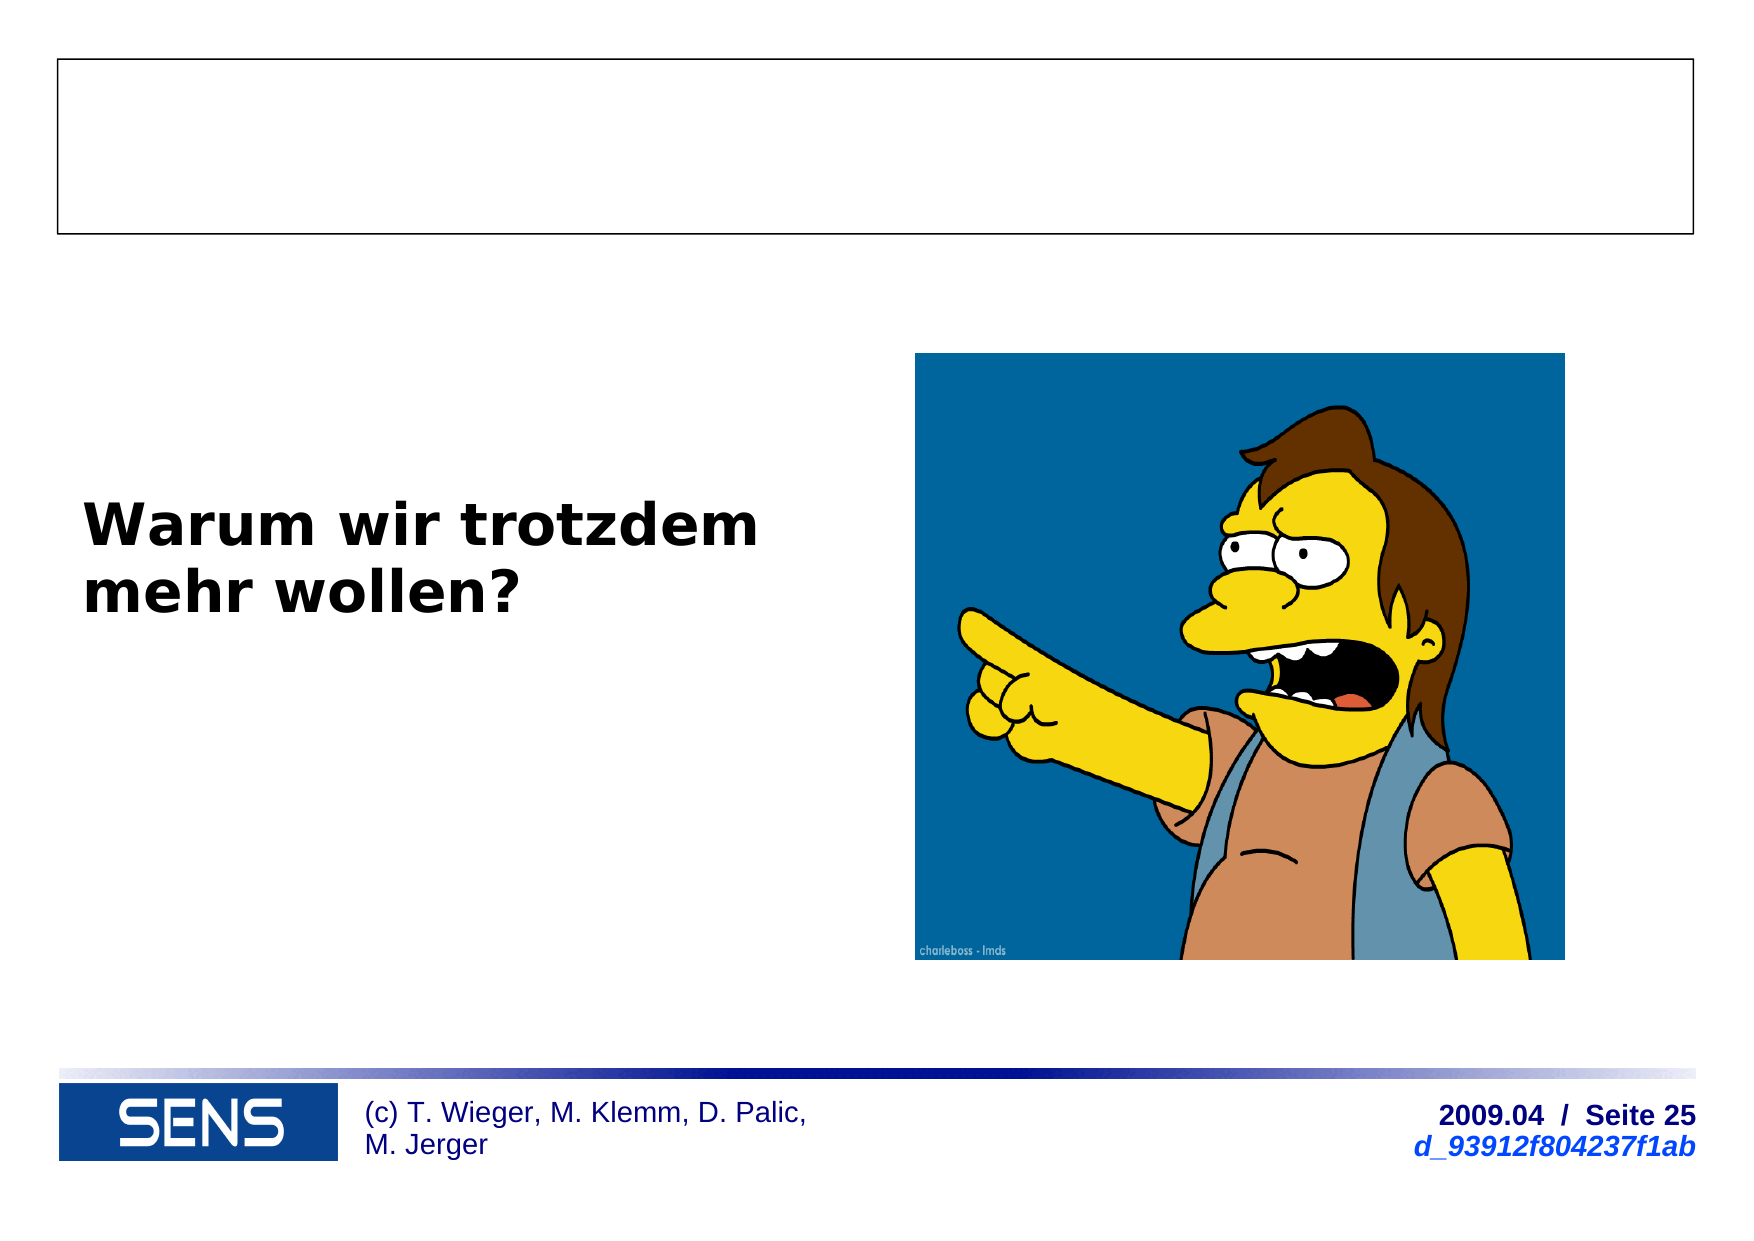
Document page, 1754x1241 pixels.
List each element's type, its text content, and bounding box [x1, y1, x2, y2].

list Warum wir trotzdem mehr wollen? [71, 272, 1693, 1038]
picture [915, 353, 1565, 960]
picture [59, 1083, 338, 1161]
picture [59, 1068, 1696, 1079]
